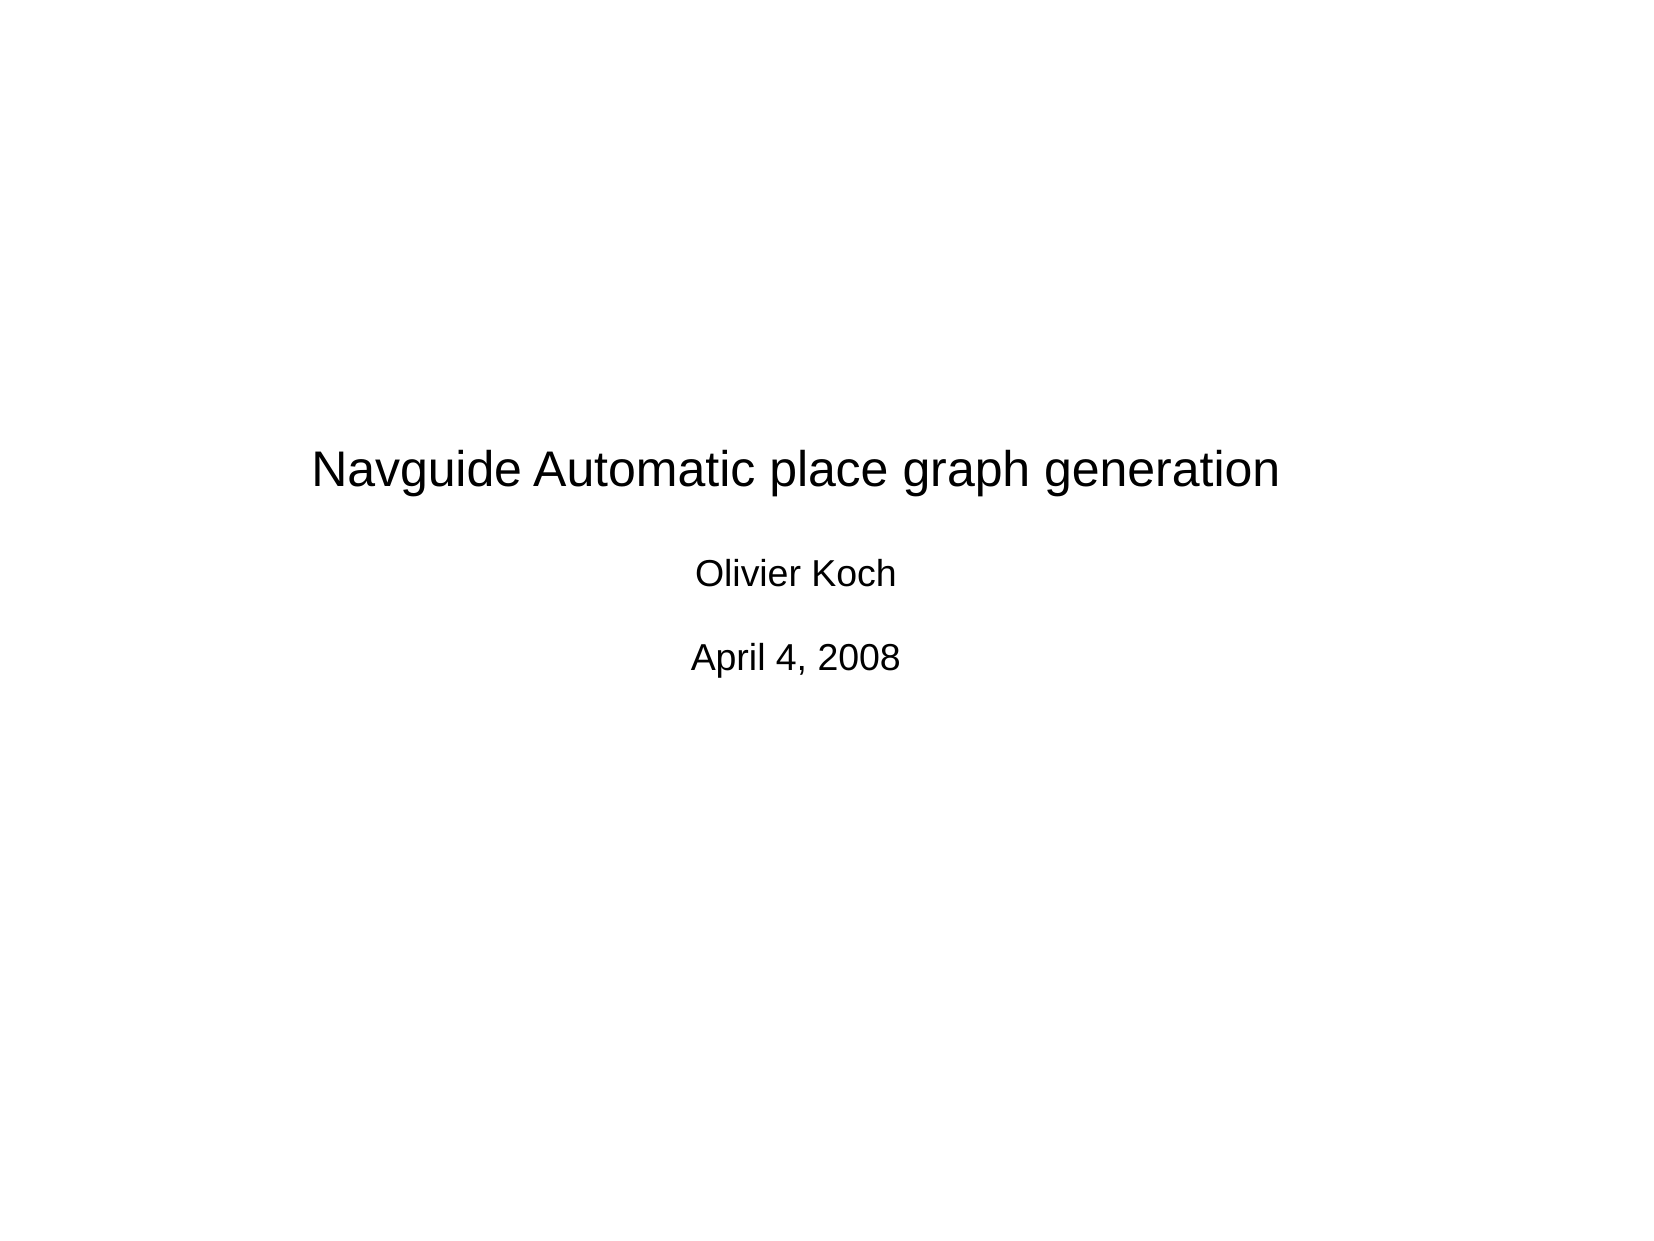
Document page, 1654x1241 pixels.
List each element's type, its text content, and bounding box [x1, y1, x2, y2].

text_box Navguide Automatic place graph generation Olivier Koch April 4, 2008 [296, 434, 1297, 765]
